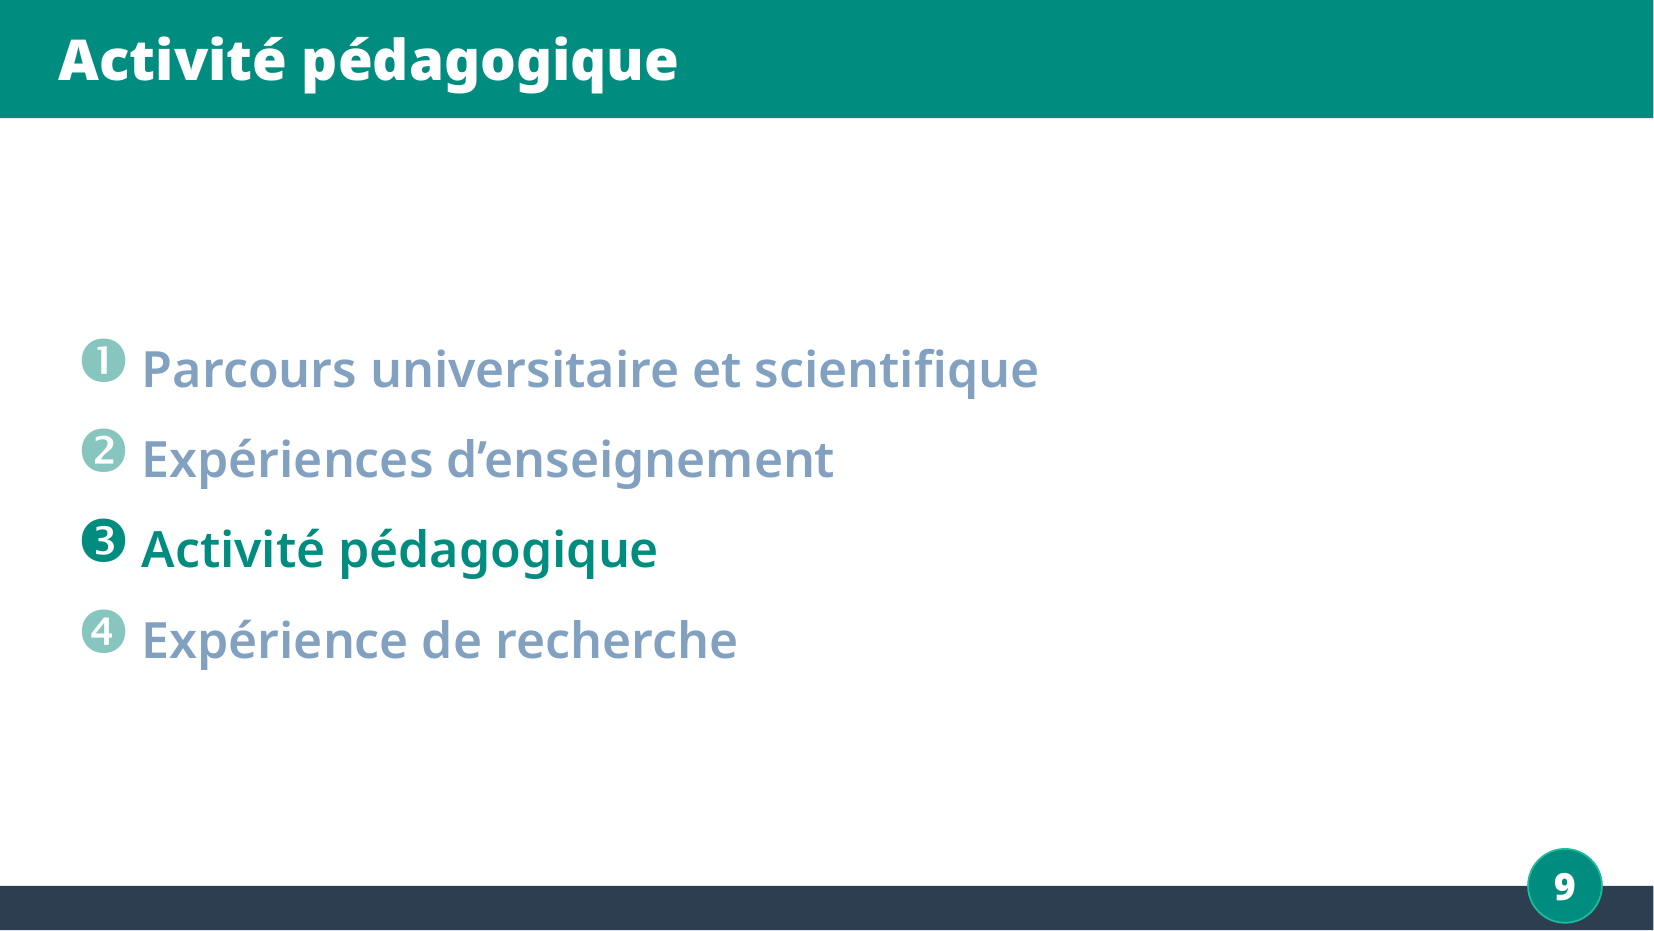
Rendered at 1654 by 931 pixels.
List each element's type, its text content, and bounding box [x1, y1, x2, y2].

title Activité pédagogique [59, 0, 1595, 119]
list Parcours universitaire et scientifique Expériences d’enseignement Activité pédagogique Expérience de recherche [59, 243, 1595, 864]
